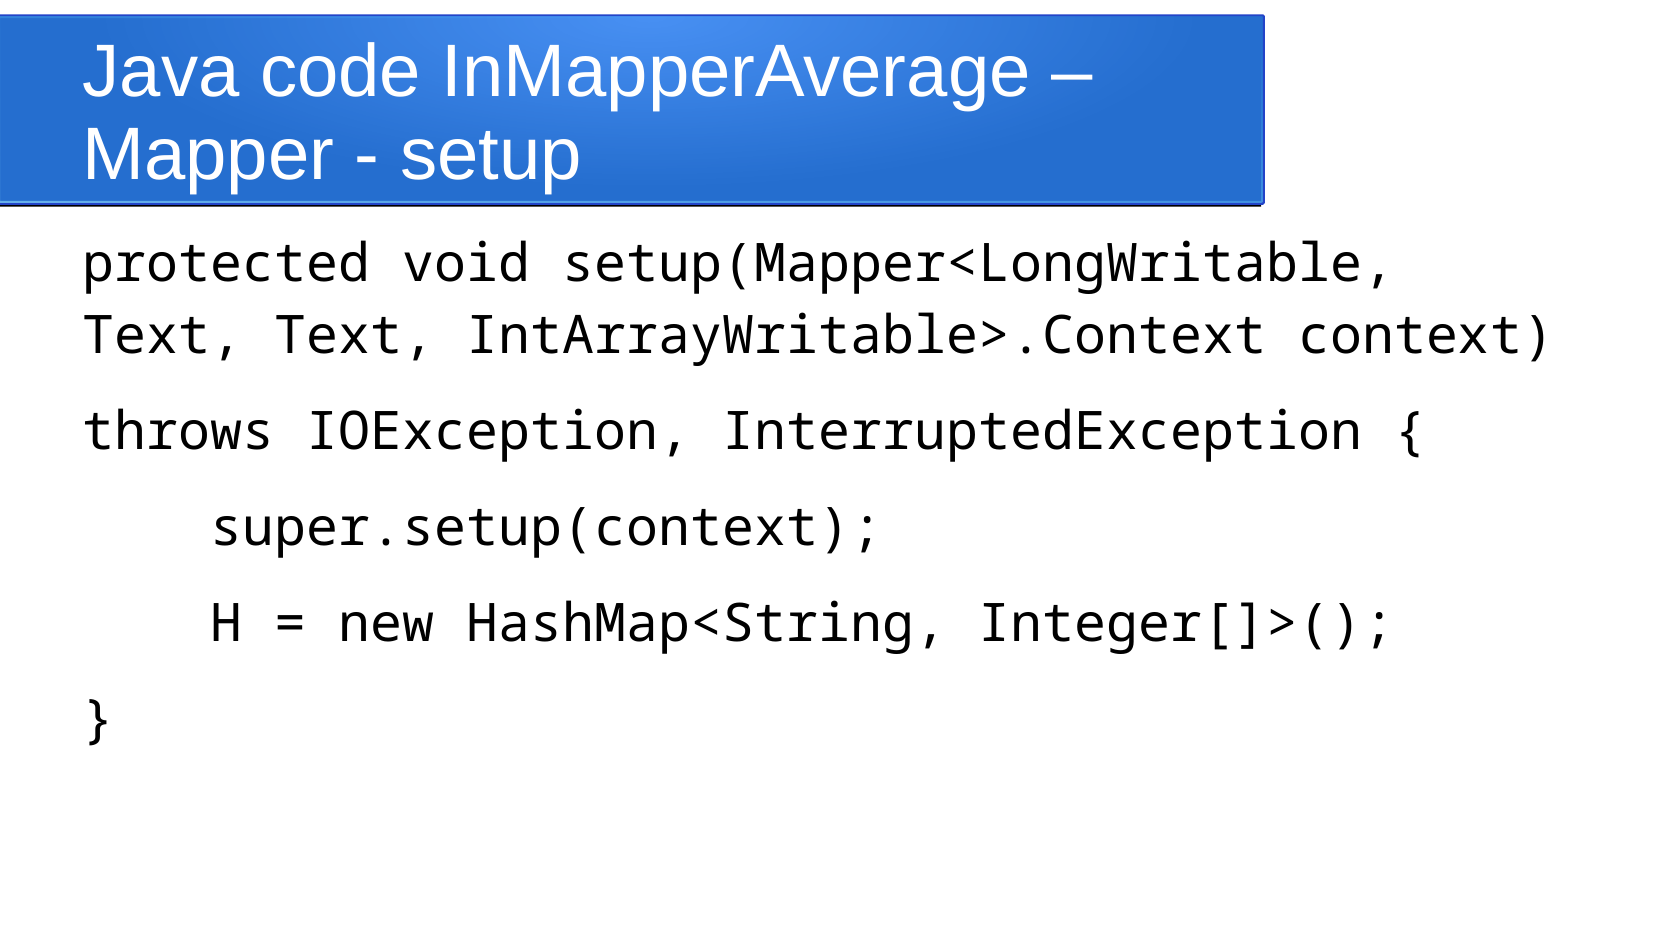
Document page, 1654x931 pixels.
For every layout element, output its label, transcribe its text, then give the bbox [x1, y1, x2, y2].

title Java code InMapperAverage – Mapper - setup [82, 29, 1235, 196]
list protected void setup(Mapper<LongWritable, Text, Text, IntArrayWritable>.Context context) throws IOException, InterruptedException { super.setup(context); H = new HashMap<String, Integer[]>(); } [82, 224, 1571, 764]
